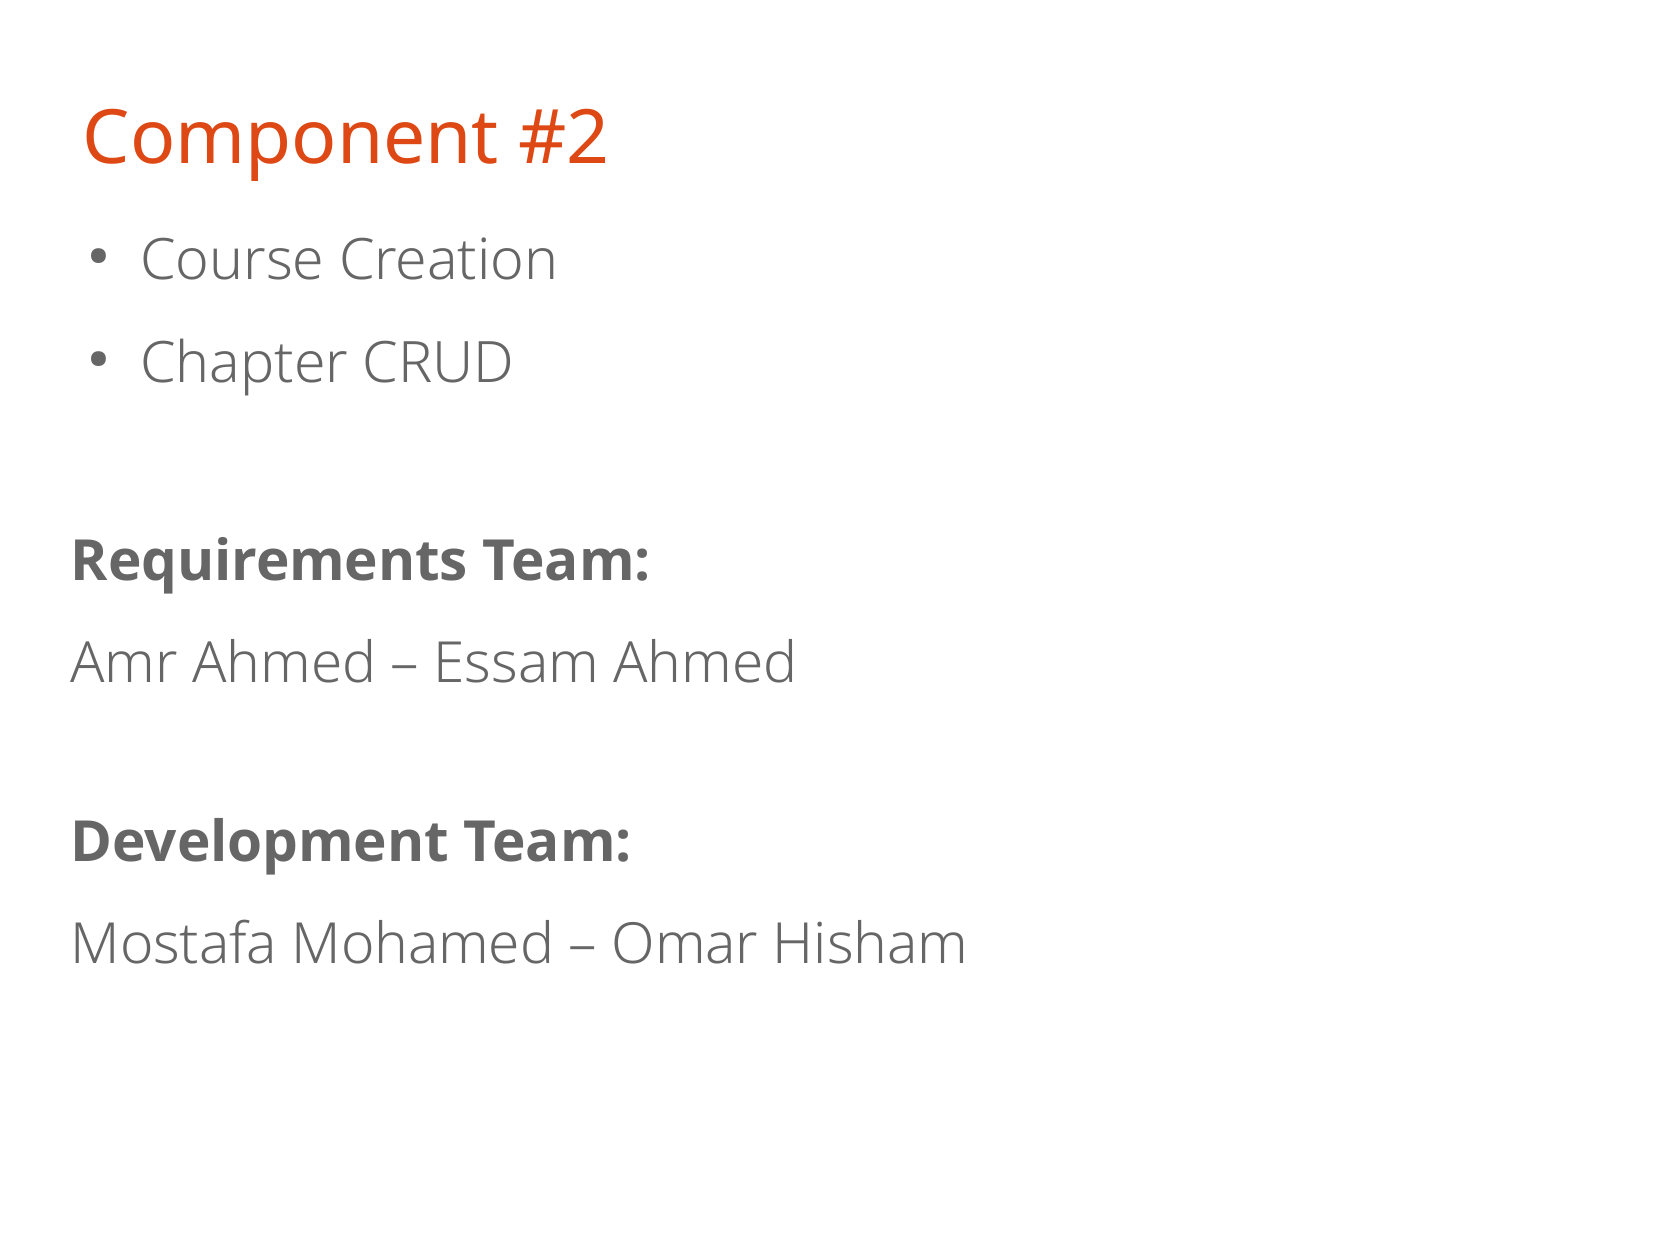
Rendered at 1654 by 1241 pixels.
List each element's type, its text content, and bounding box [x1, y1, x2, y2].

list Requirements Team: Amr Ahmed – Essam Ahmed Development Team: Mostafa Mohamed – Omar Hisham [70, 519, 1559, 981]
title Component #2 [82, 70, 1571, 198]
list Course Creation Chapter CRUD [70, 218, 1560, 402]
